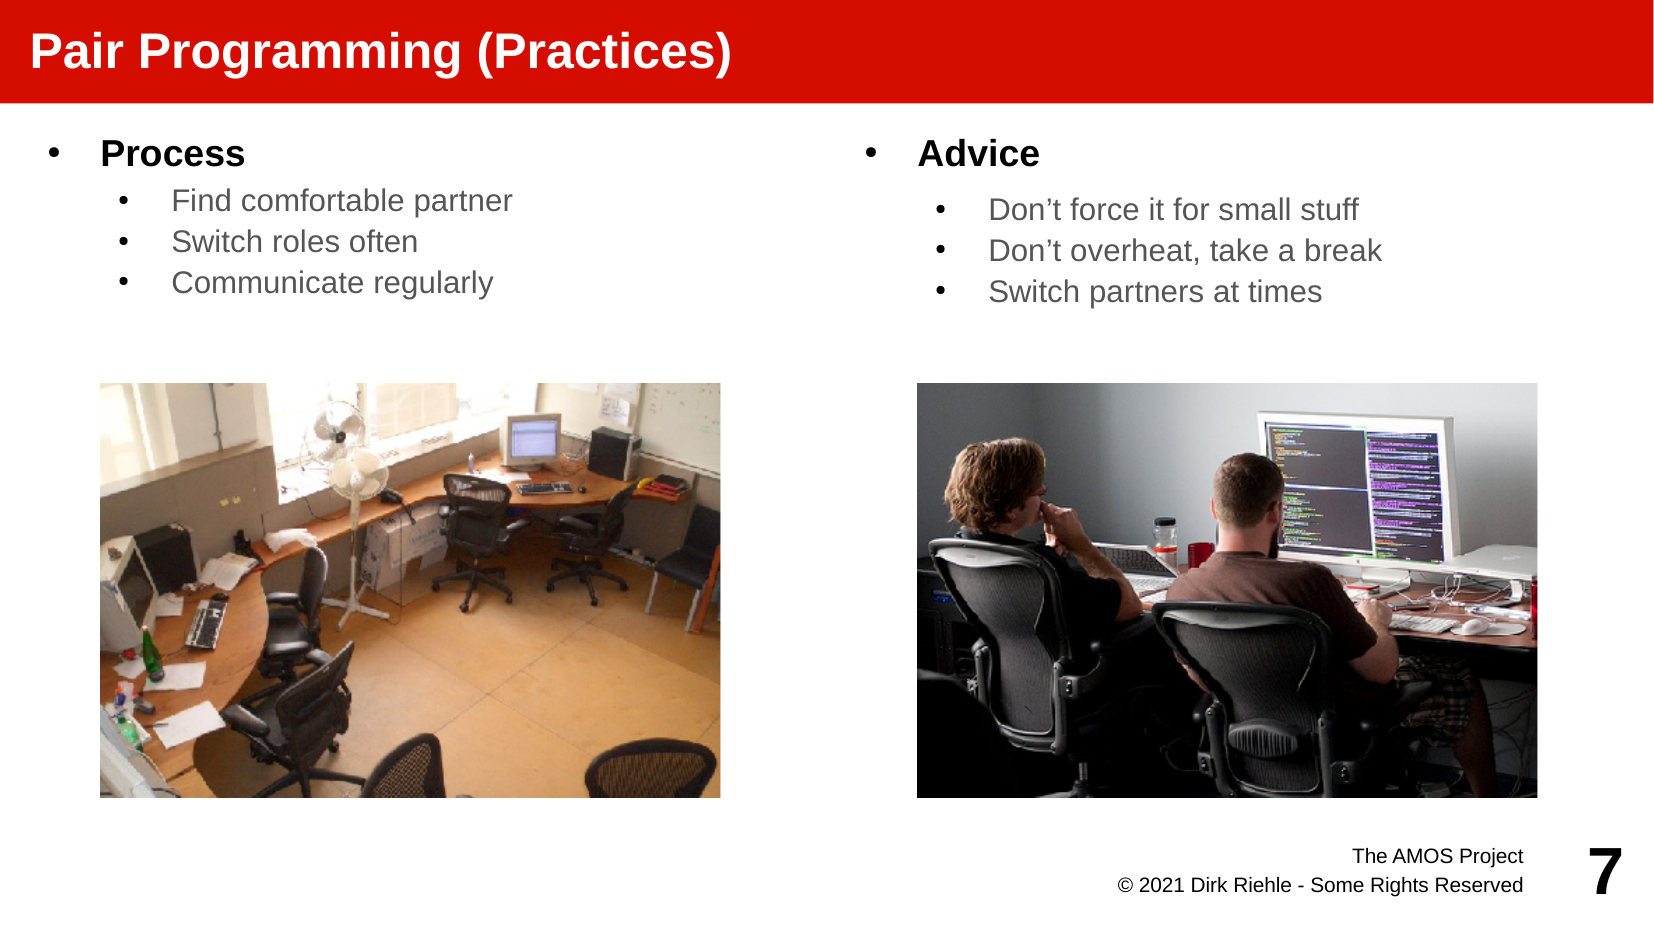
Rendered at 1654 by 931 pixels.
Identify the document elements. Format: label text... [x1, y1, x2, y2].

picture [917, 383, 1539, 798]
picture [100, 383, 722, 798]
list Process Find comfortable partner Switch roles often Communicate regularly [29, 132, 808, 813]
title Pair Programming (Practices) [0, 0, 1654, 104]
list Advice Don’t force it for small stuff Don’t overheat, take a break Switch partners at times [846, 132, 1625, 813]
